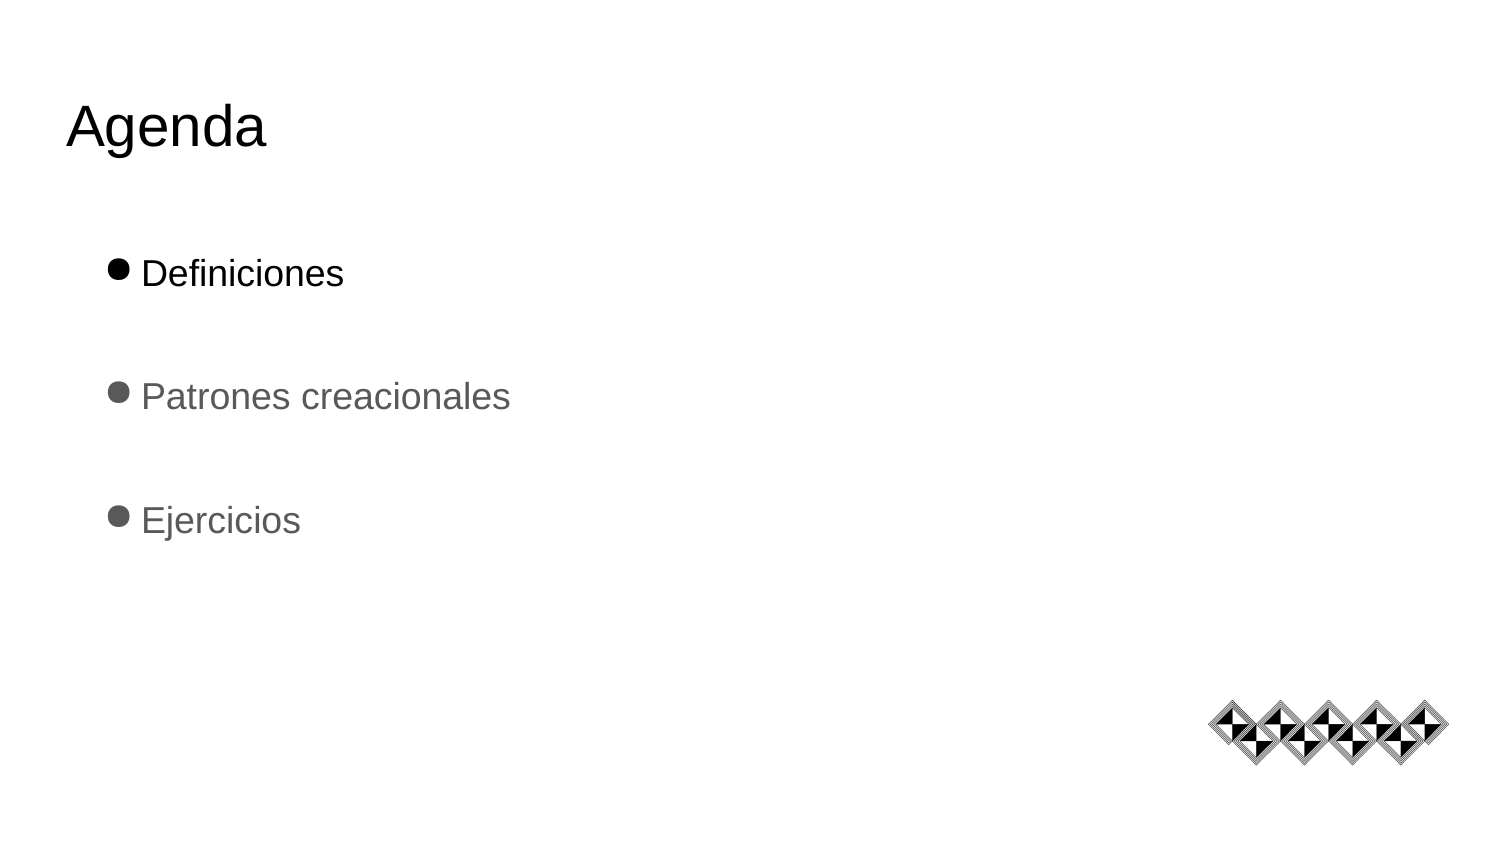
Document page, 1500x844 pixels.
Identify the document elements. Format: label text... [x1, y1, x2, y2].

title Agenda [51, 72, 1449, 167]
list Definiciones Patrones creacionales Ejercicios [51, 189, 1449, 750]
picture [1208, 672, 1449, 793]
